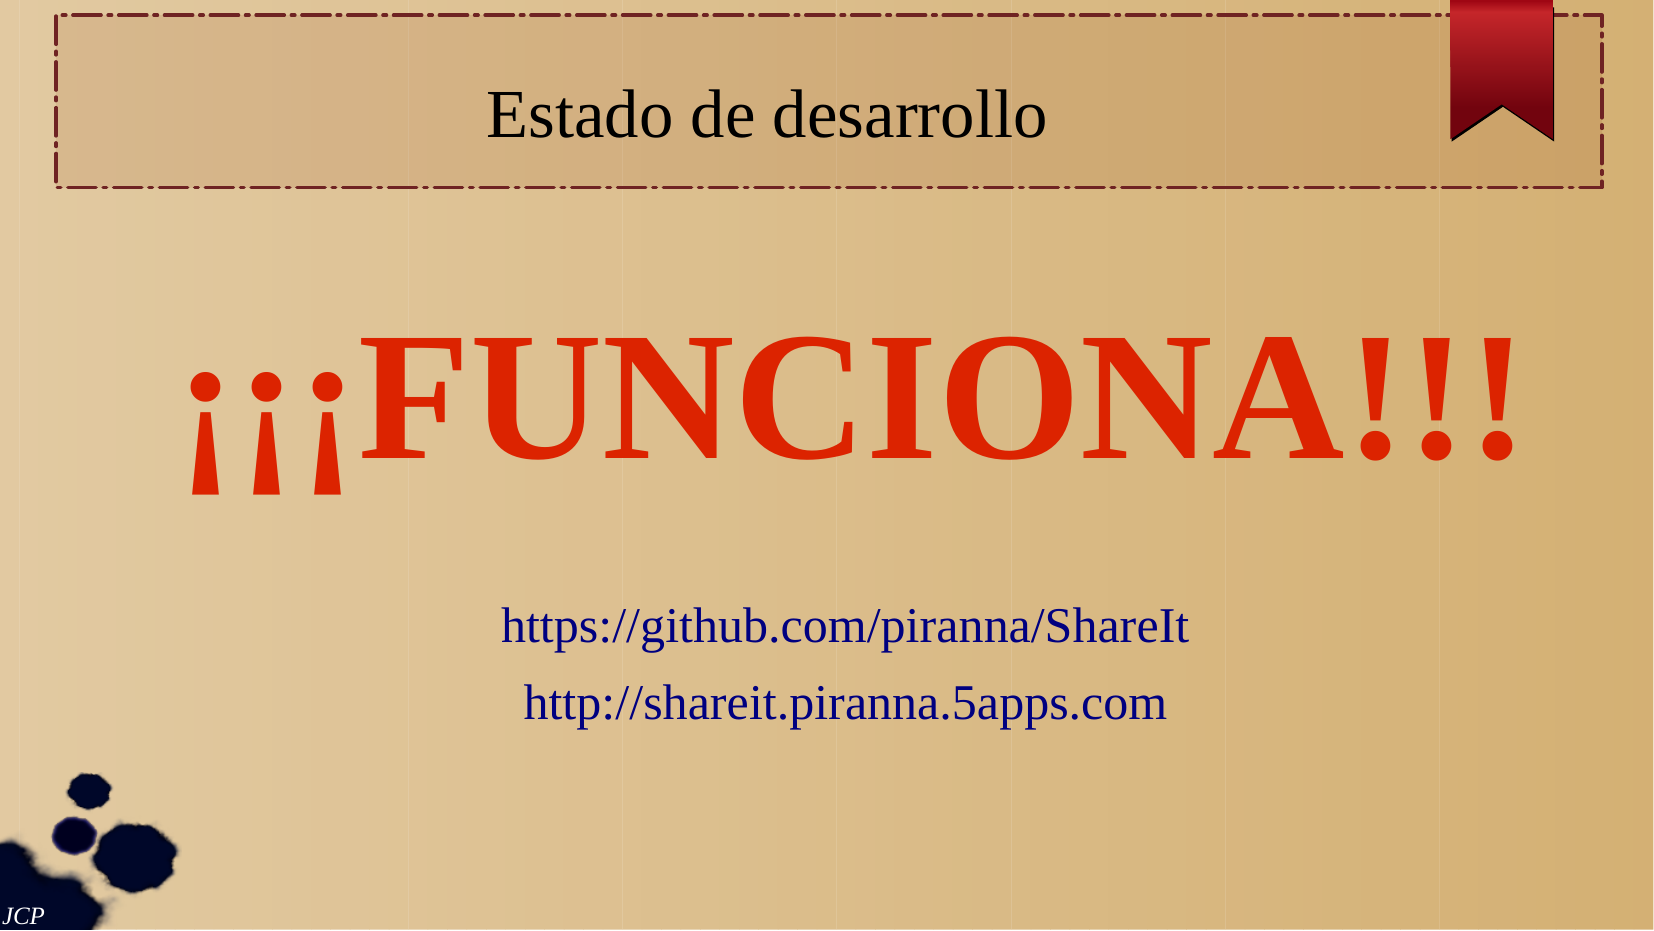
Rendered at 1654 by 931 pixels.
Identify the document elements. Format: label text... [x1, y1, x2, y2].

list ¡¡¡FUNCIONA!!! https://github.com/piranna/ShareIt http://shareit.piranna.5apps.com [82, 217, 1538, 758]
title Estado de desarrollo [82, 37, 1453, 193]
title JCP [0, 902, 48, 931]
